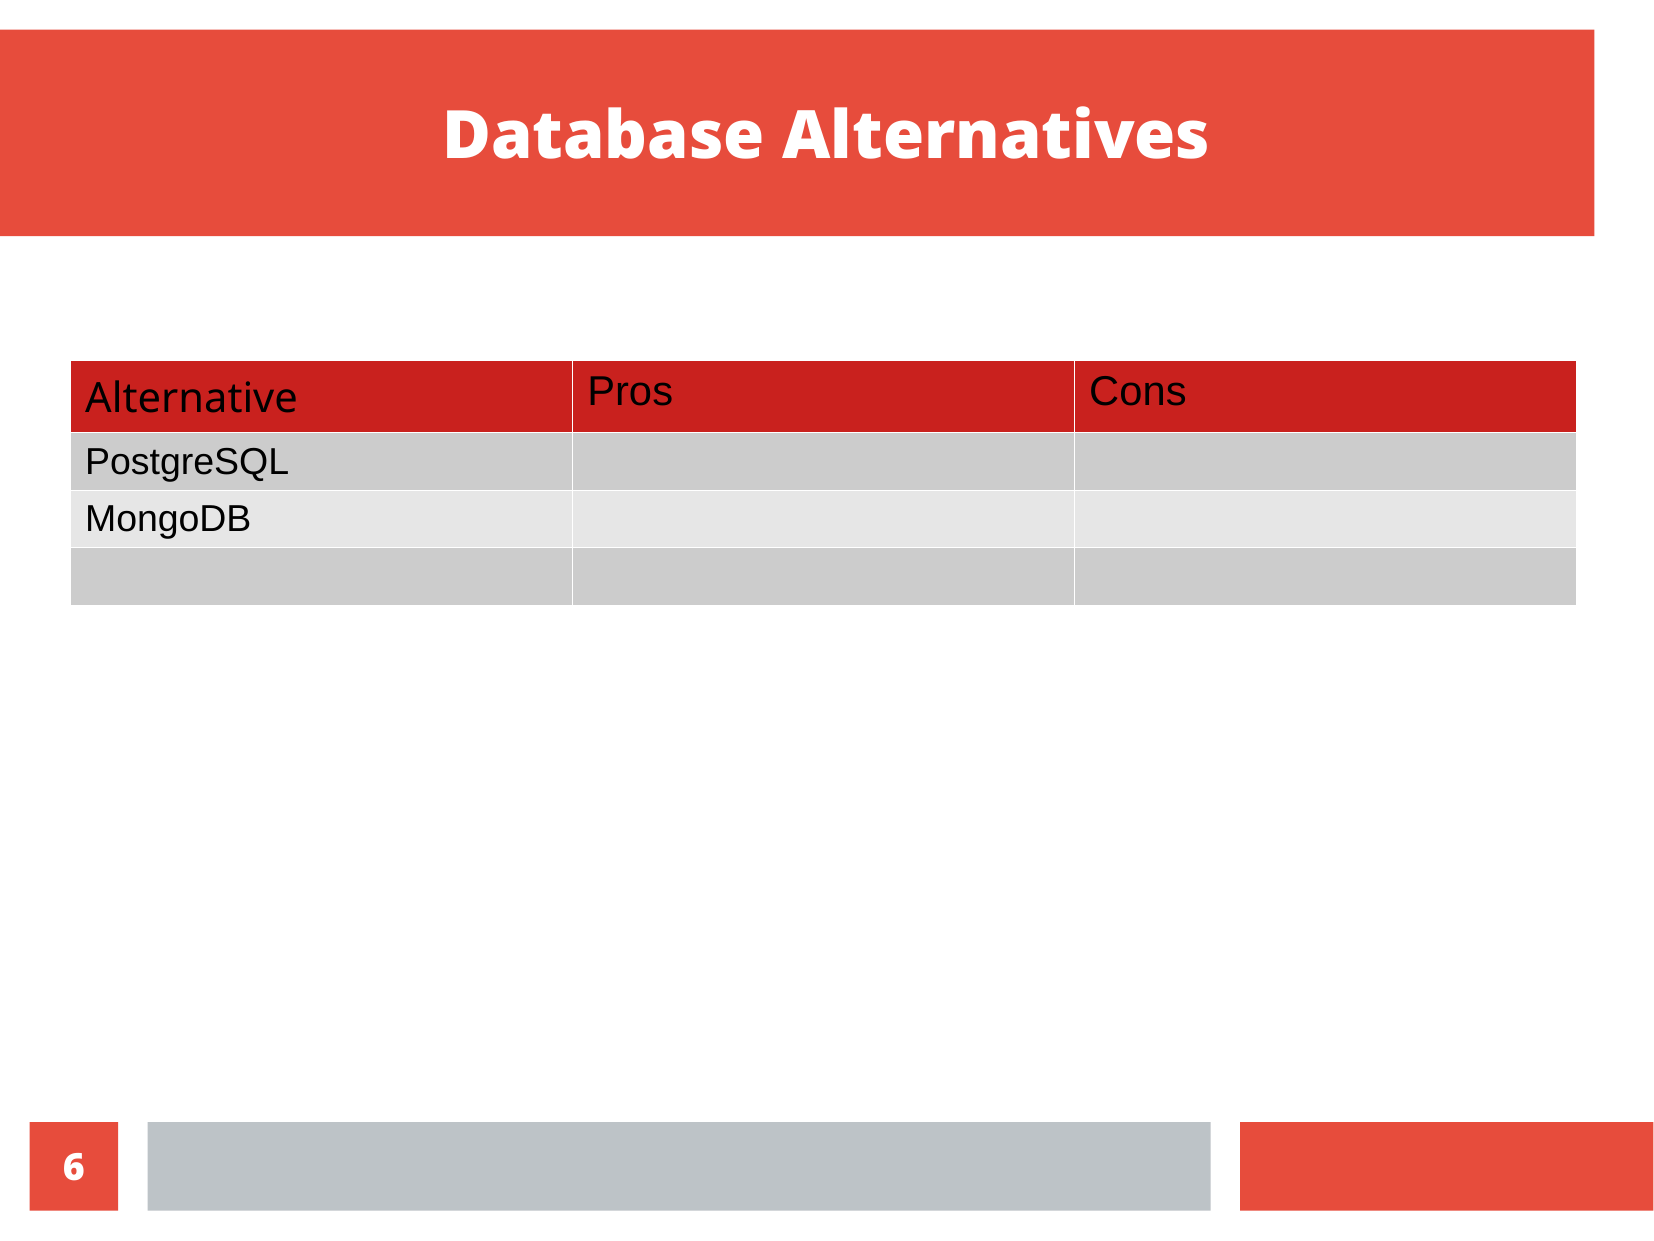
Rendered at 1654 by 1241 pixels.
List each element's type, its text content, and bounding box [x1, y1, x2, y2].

table_header Alternative [71, 361, 572, 432]
table_cell MongoDB [71, 491, 572, 547]
table_cell [1075, 433, 1576, 490]
table_cell [1075, 548, 1576, 605]
table_cell [1075, 491, 1576, 547]
table_cell [573, 433, 1074, 490]
table_cell [71, 548, 572, 605]
table_cell [573, 491, 1074, 547]
table_header Cons [1075, 361, 1576, 432]
table_header Pros [573, 361, 1074, 432]
table_cell [573, 548, 1074, 605]
table_cell PostgreSQL [71, 433, 572, 490]
title Database Alternatives [59, 59, 1595, 207]
